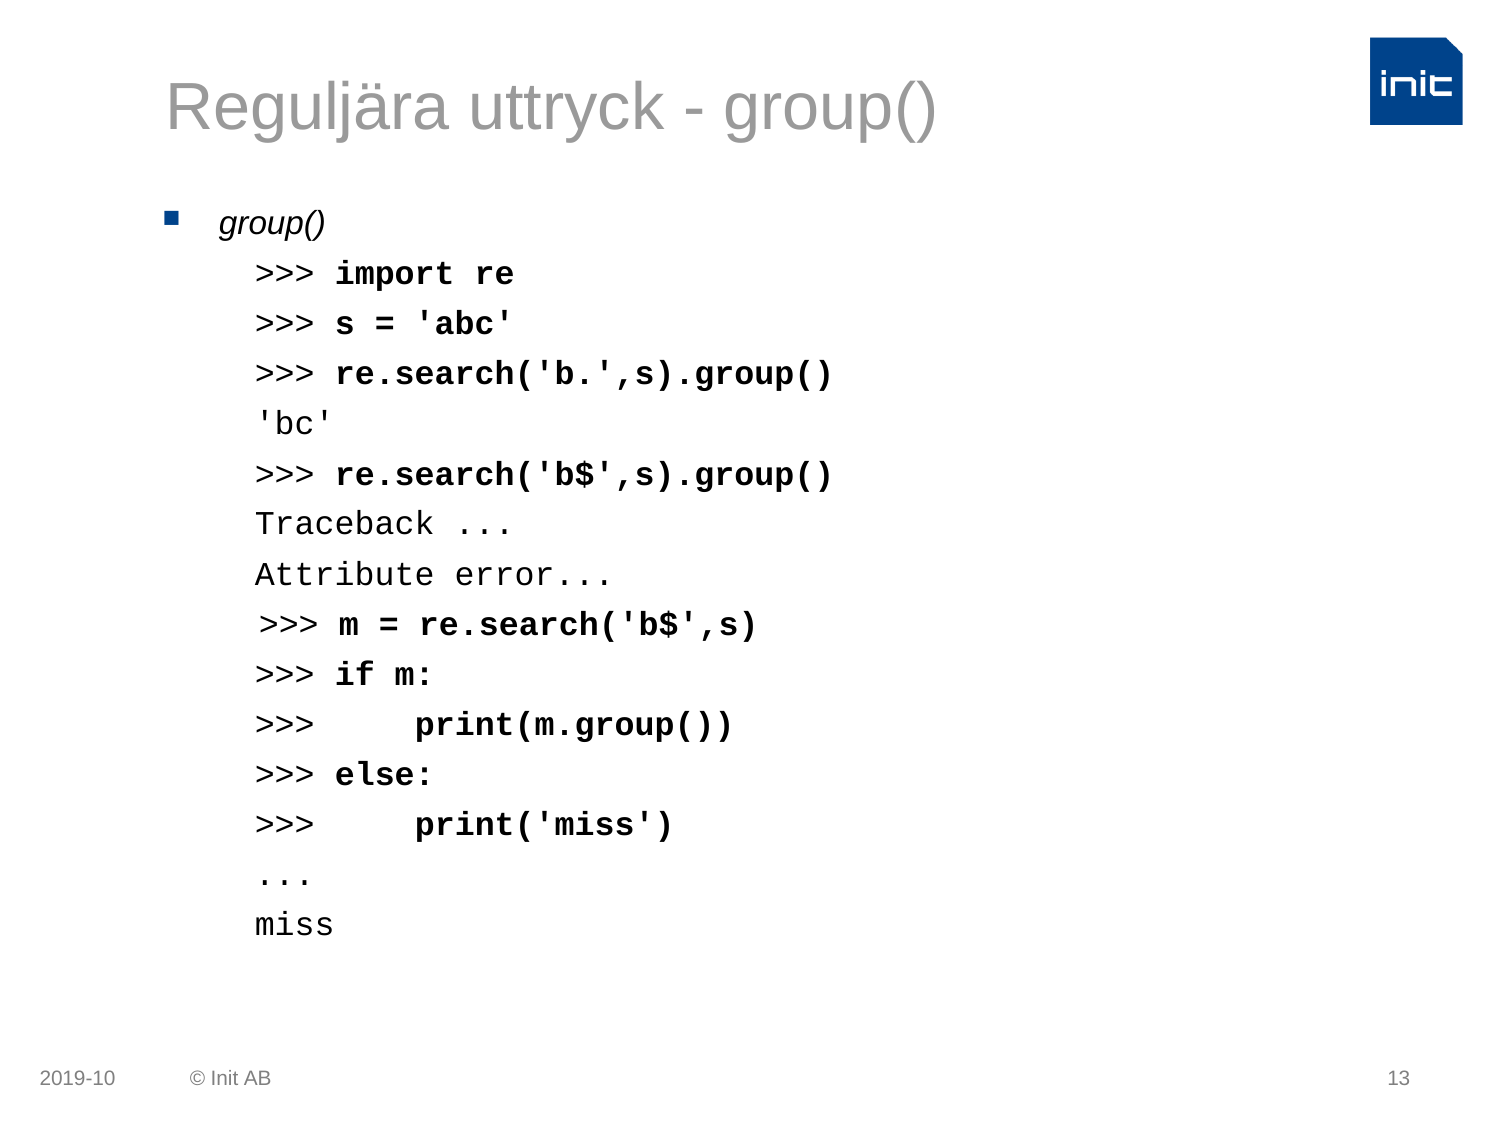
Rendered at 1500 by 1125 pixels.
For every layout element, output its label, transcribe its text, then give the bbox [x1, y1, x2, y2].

text_box Reguljära uttryck - group() [150, 0, 1351, 151]
picture [1370, 37, 1463, 125]
text_box <nummer> [1350, 1037, 1426, 1098]
text_box © Init AB [174, 1037, 1326, 1098]
text_box group() >>> import re >>> s = 'abc' >>> re.search('b.',s).group() 'bc' >>> re.search('b$',s).group() Traceback ... Attribute error... >>> m = re.search('b$',s) >>> if m: >>> print(m.group()) >>> else: >>> print('miss') ... miss [150, 189, 1351, 963]
text_box 2019-10 [24, 1037, 151, 1098]
